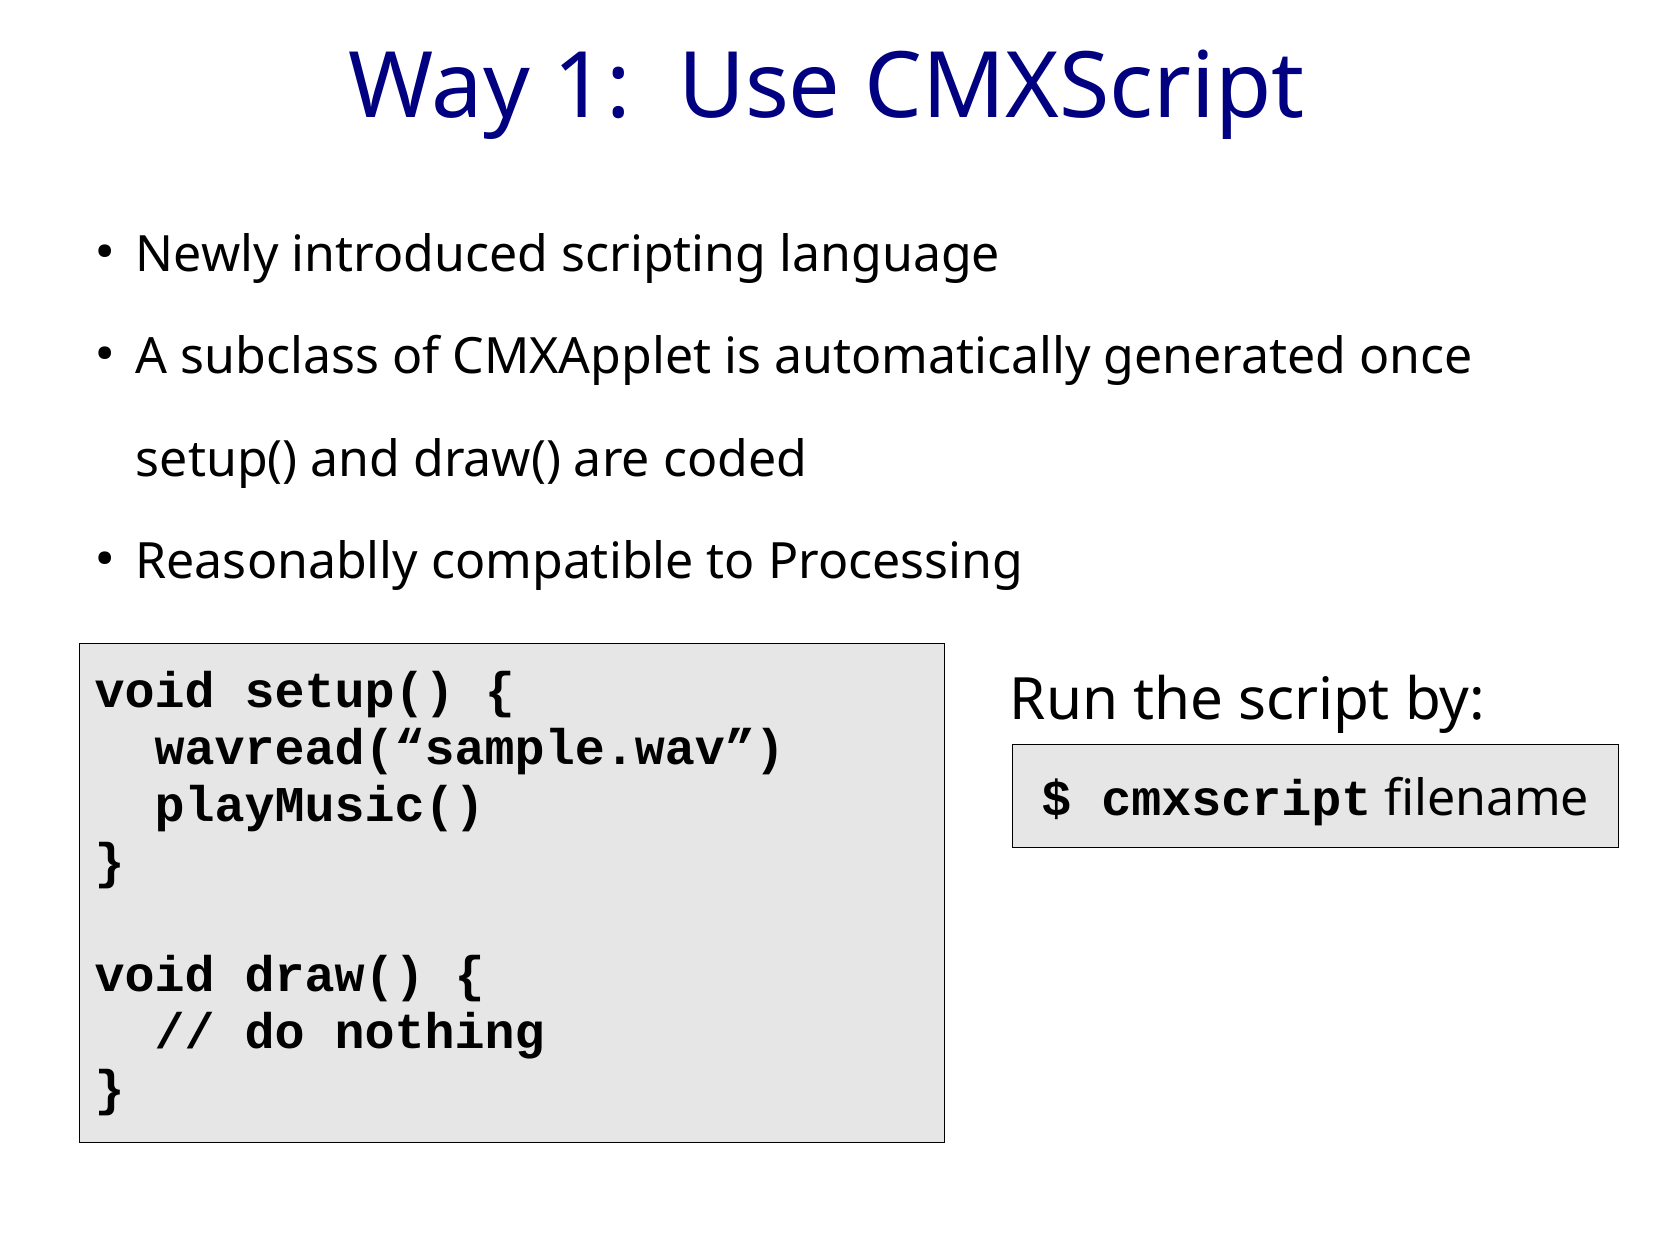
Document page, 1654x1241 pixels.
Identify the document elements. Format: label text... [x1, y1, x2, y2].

text_box void setup() { wavread(“sample.wav”) playMusic() } void draw() { // do nothing } [79, 643, 945, 1143]
text_box Run the script by: [995, 649, 1506, 728]
list Newly introduced scripting language A subclass of CMXApplet is automatically generated once setup() and draw() are coded Reasonablly compatible to Processing [82, 183, 1571, 597]
title Way 1: Use CMXScript [82, 25, 1571, 139]
text_box $ cmxscript filename [1012, 744, 1619, 848]
